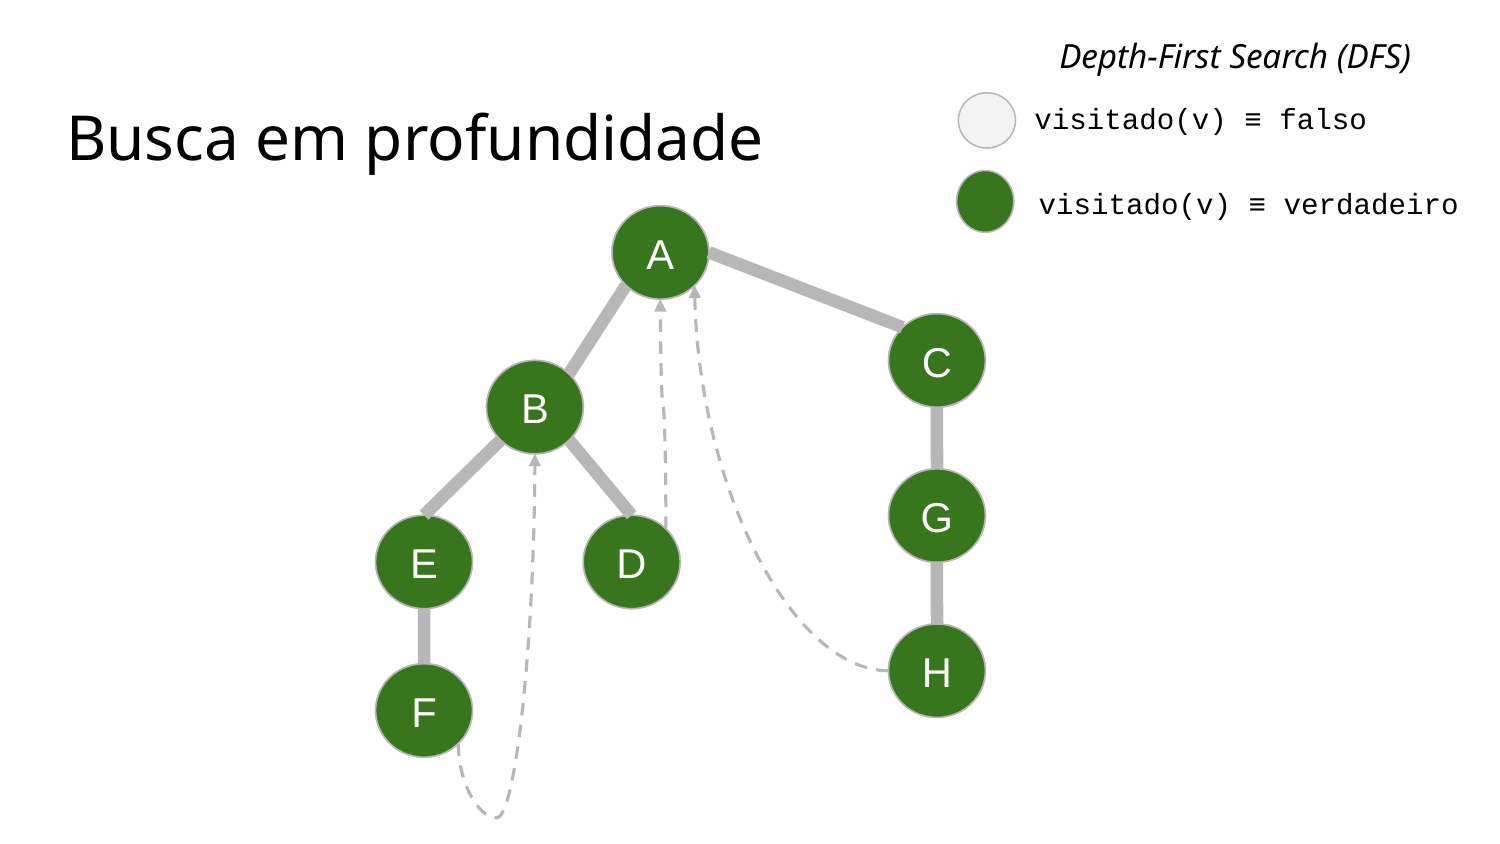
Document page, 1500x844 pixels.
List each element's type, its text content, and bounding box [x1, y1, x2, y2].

text_box H [888, 624, 986, 718]
text_box C [888, 313, 986, 407]
text_box E [375, 515, 473, 609]
text_box B [486, 360, 584, 454]
text_box Depth-First Search (DFS) [1044, 20, 1491, 91]
text_box A [612, 205, 709, 300]
text_box [958, 92, 1016, 149]
text_box G [888, 469, 986, 562]
text_box visitado(v) ≡ falso [1019, 85, 1443, 151]
text_box [956, 170, 1014, 233]
text_box D [583, 515, 681, 609]
text_box F [375, 664, 473, 758]
title Busca em profundidade [51, 51, 836, 189]
text_box visitado(v) ≡ verdadeiro [1023, 170, 1500, 236]
